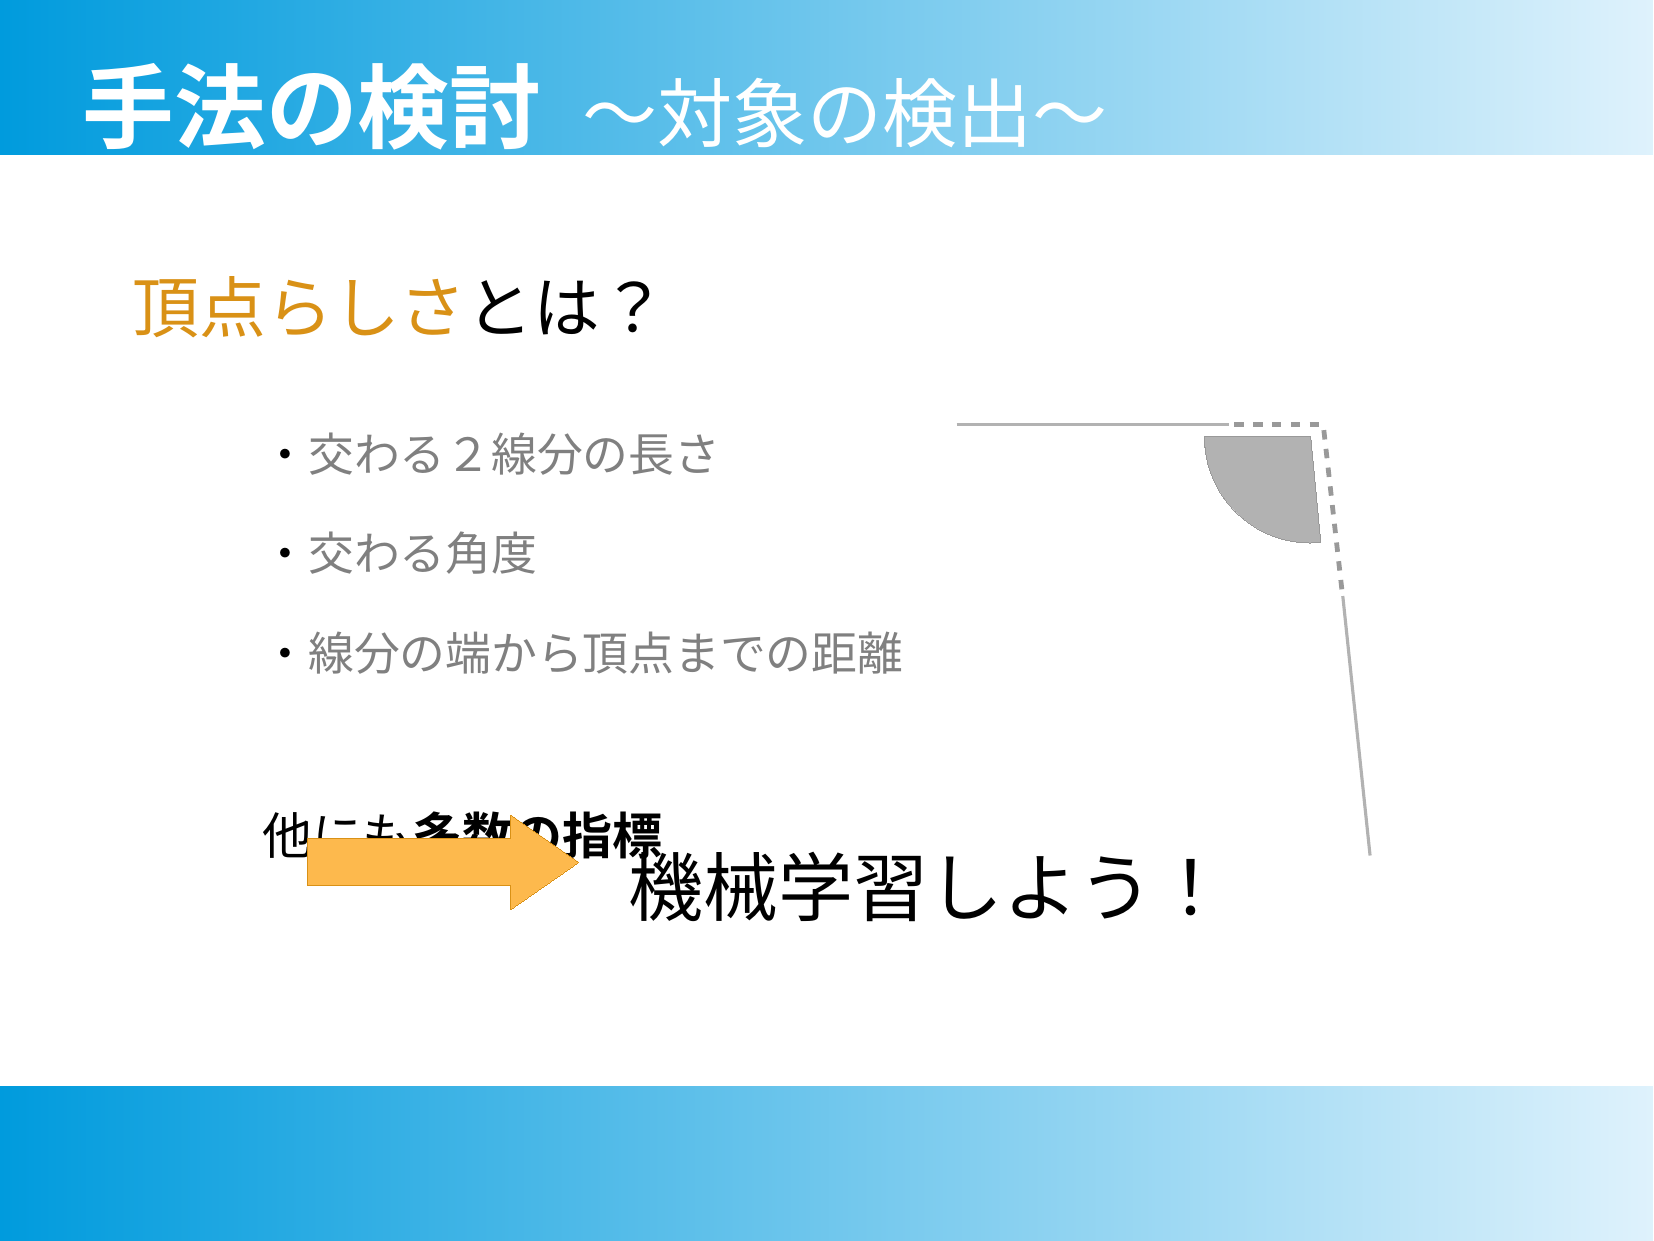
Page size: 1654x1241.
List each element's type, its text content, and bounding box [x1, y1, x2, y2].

text_box 頂点らしさとは？ [118, 248, 756, 363]
text_box ・交わる２線分の長さ ・交わる角度 ・線分の端から頂点までの距離 他にも多数の指標 [248, 377, 1229, 815]
text_box 機械学習しよう！ [614, 820, 1347, 955]
title 手法の検討 〜対象の検出〜 [82, 32, 1571, 171]
text_box [1204, 436, 1321, 544]
text_box [307, 815, 579, 910]
